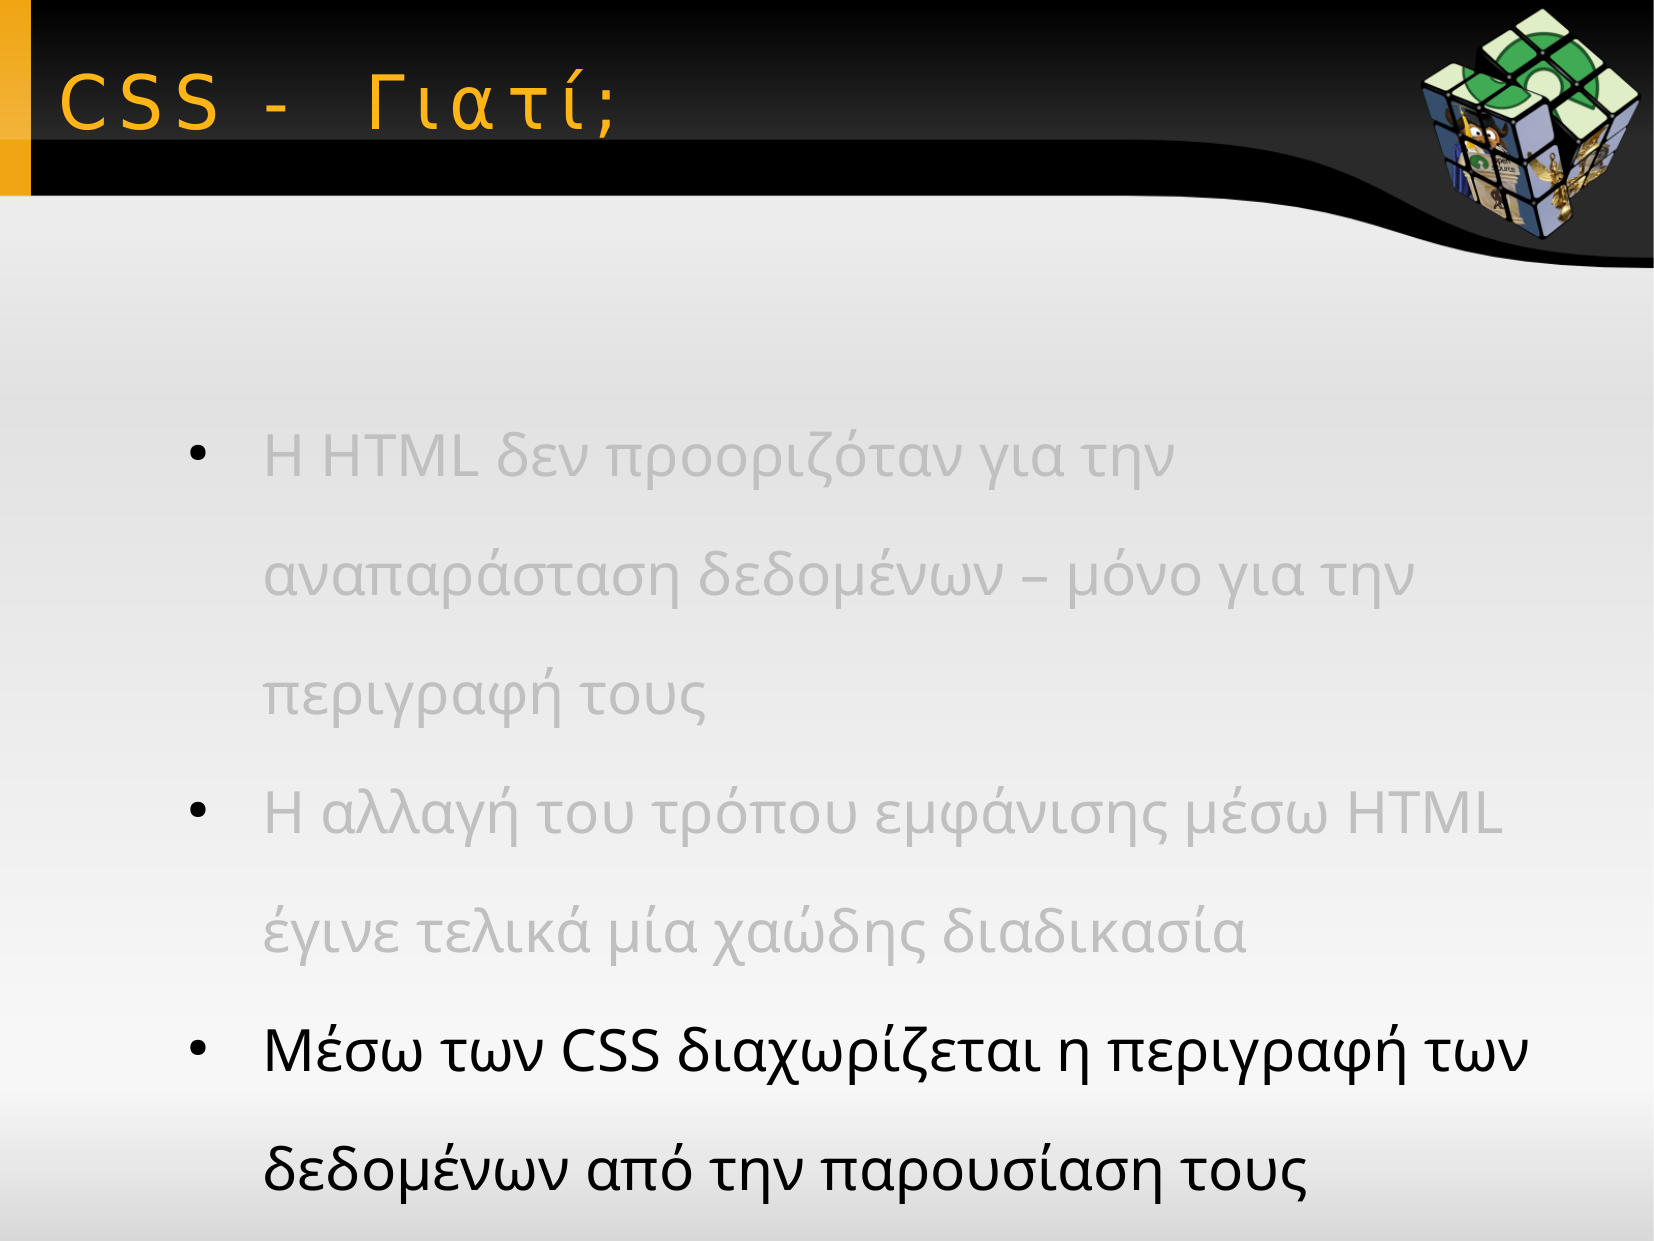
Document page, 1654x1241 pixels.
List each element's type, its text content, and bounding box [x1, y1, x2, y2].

picture [0, 0, 1654, 1241]
subtitle Η HTML δεν προοριζόταν για την αναπαράσταση δεδομένων – μόνο για την περιγραφή τους Η αλλαγή του τρόπου εμφάνισης μέσω HTML έγινε τελικά μία χαώδης διαδικασία Μέσω των CSS διαχωρίζεται η περιγραφή των δεδομένων από την παρουσίαση τους [187, 375, 1534, 1080]
title CSS - Γιατί; [59, 29, 1270, 178]
